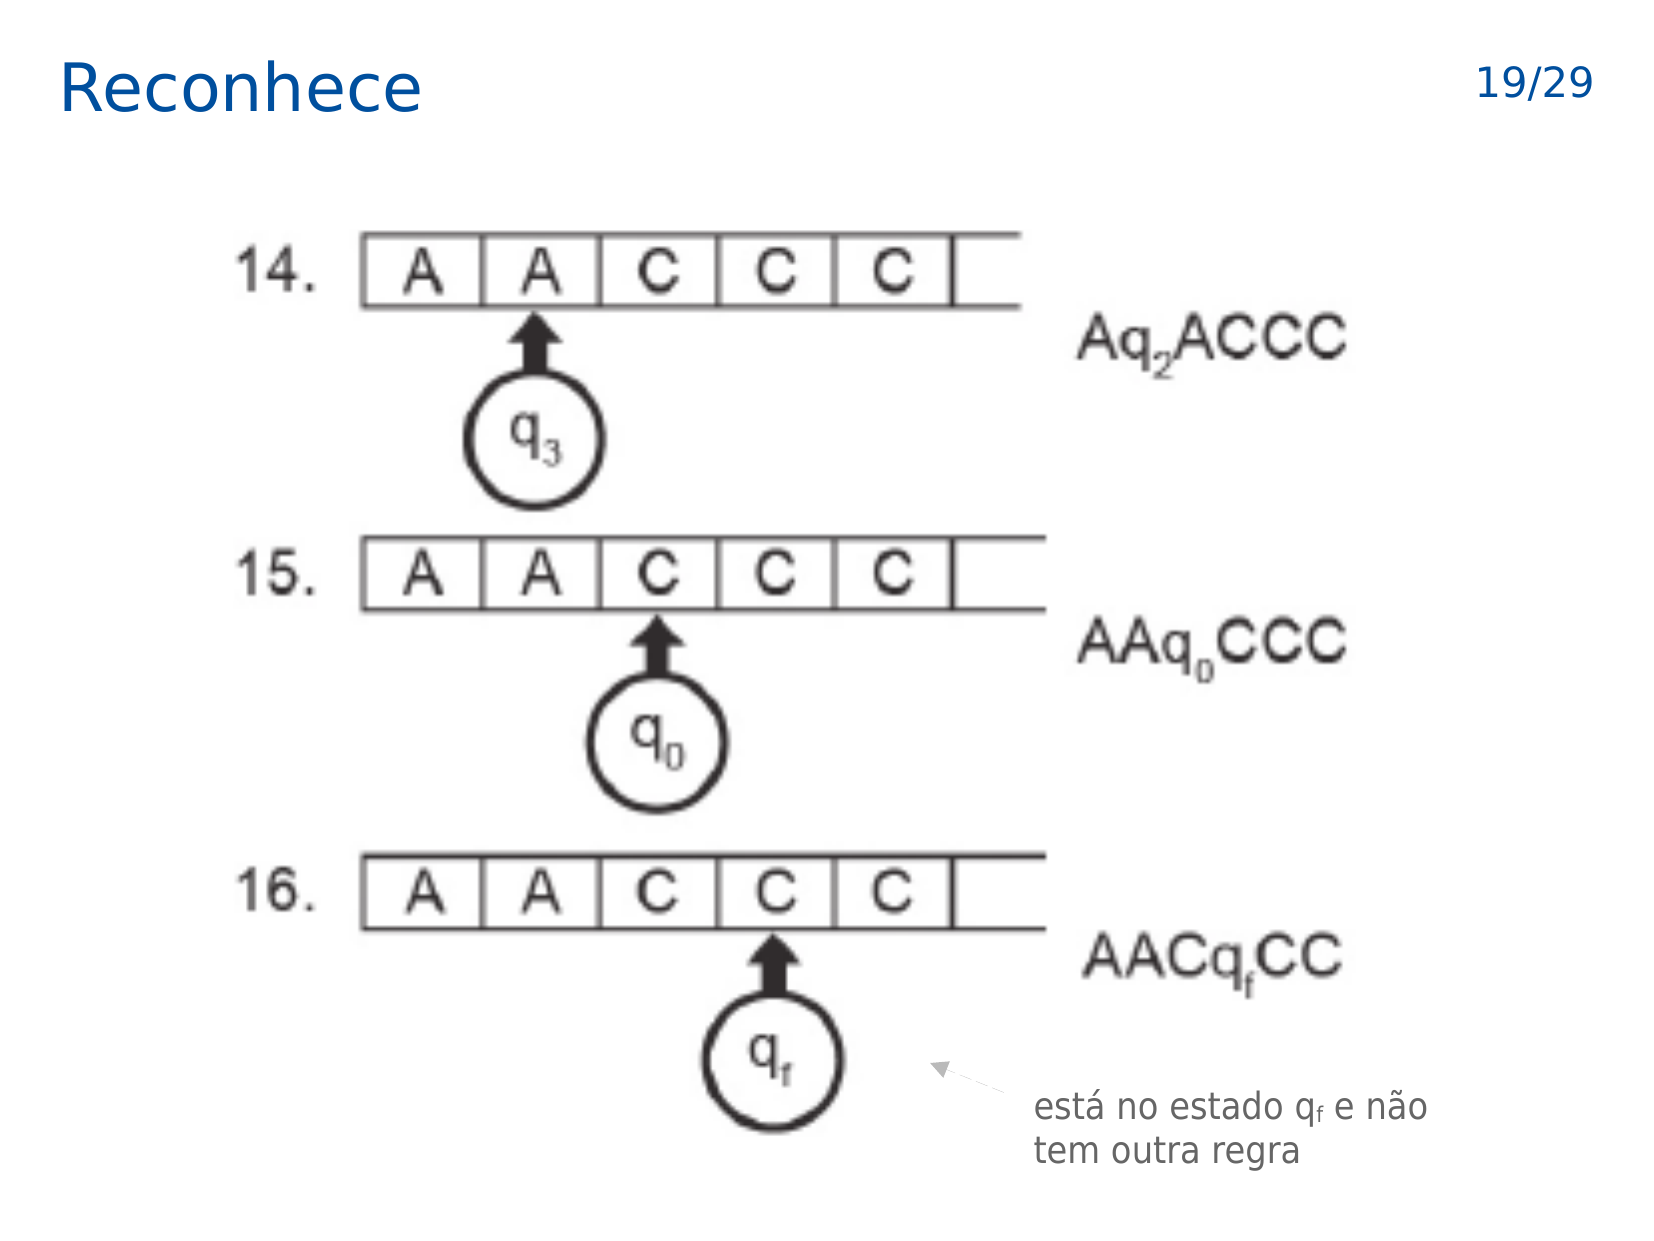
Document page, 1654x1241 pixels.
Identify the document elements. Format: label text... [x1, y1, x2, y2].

text_box está no estado qf e não tem outra regra [1018, 1077, 1521, 1180]
picture [233, 229, 1359, 1152]
title Reconhece [59, 29, 1625, 148]
